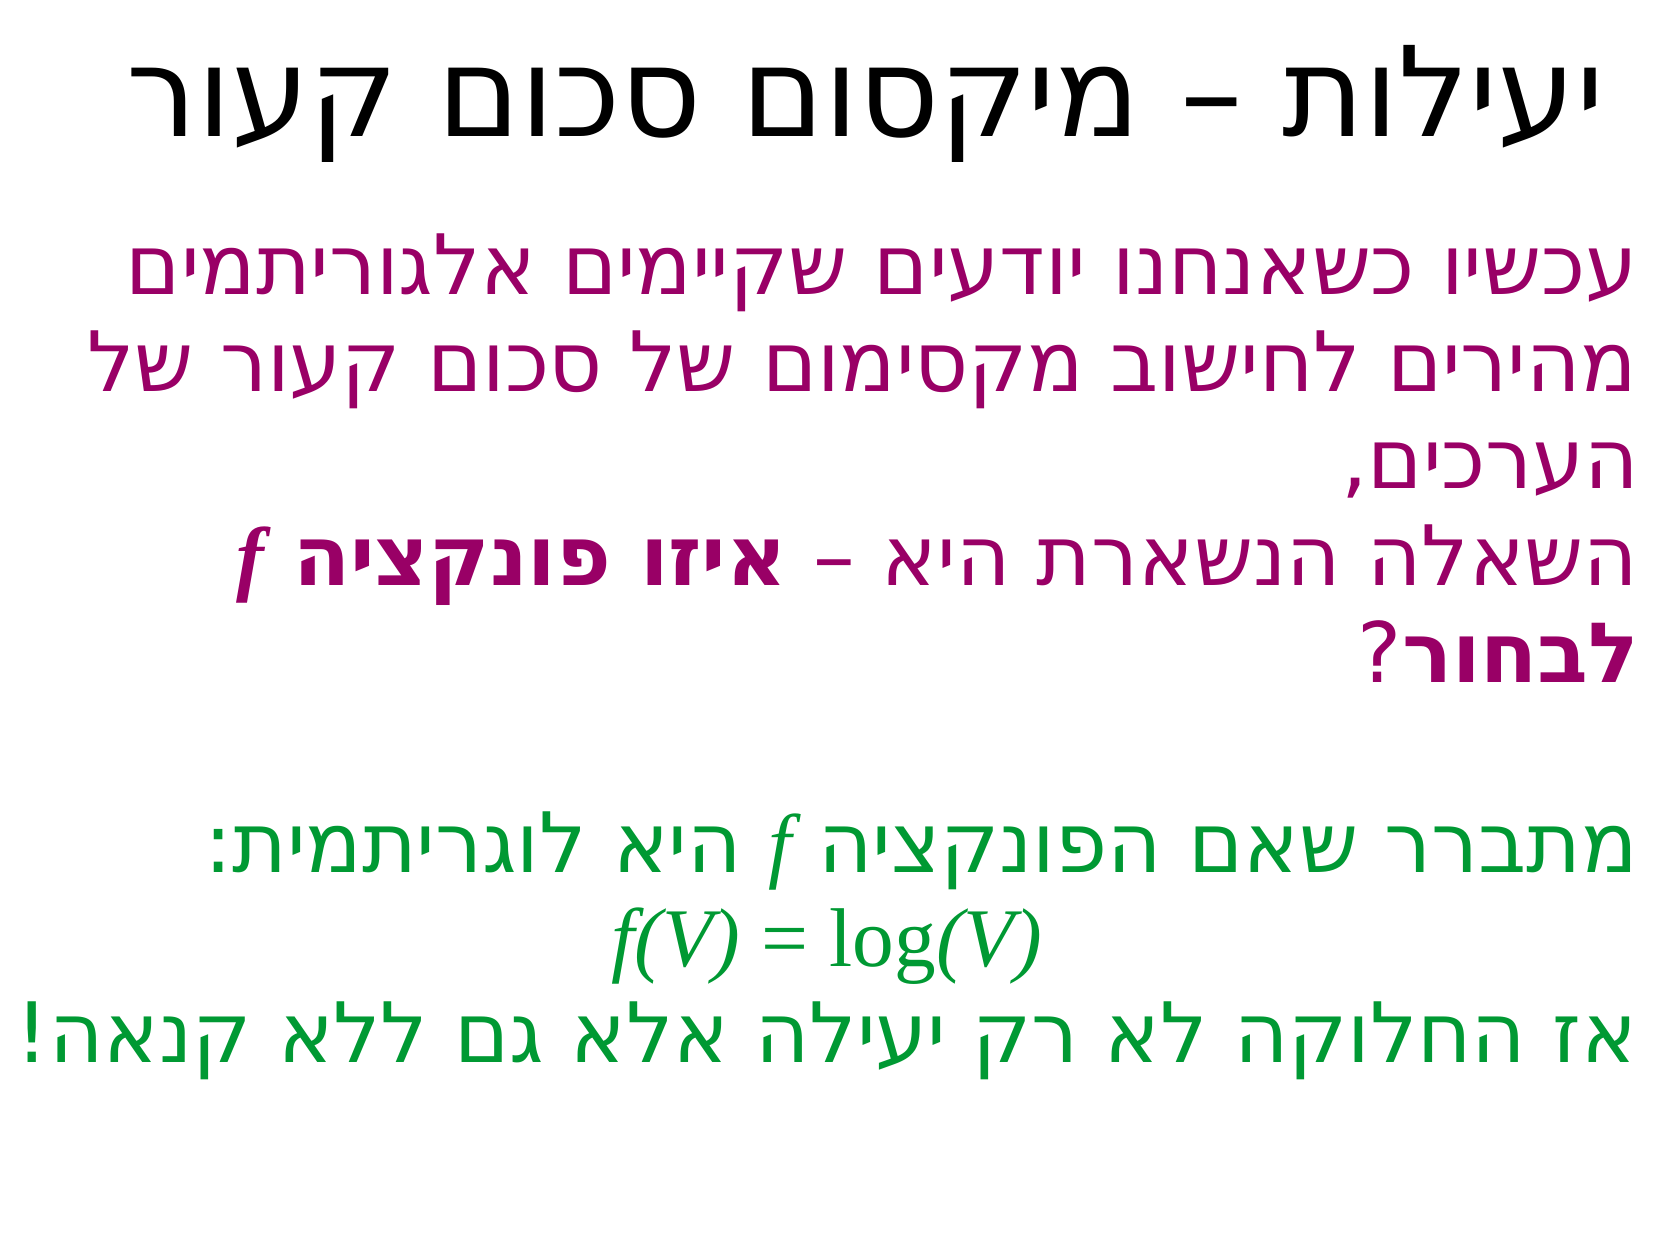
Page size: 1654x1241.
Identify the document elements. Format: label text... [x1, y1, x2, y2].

title יעילות – מיקסום סכום קעור [30, 7, 1654, 166]
text_box עכשיו כשאנחנו יודעים שקיימים אלגוריתמים מהירים לחישוב מקסימום של סכום קעור של הערכים, השאלה הנשארת היא – איזו פונקציה f לבחור? מתברר שאם הפונקציה f היא לוגריתמית: f(V) = log(V) אז החלוקה לא רק יעילה אלא גם ללא קנאה! [0, 210, 1654, 1201]
